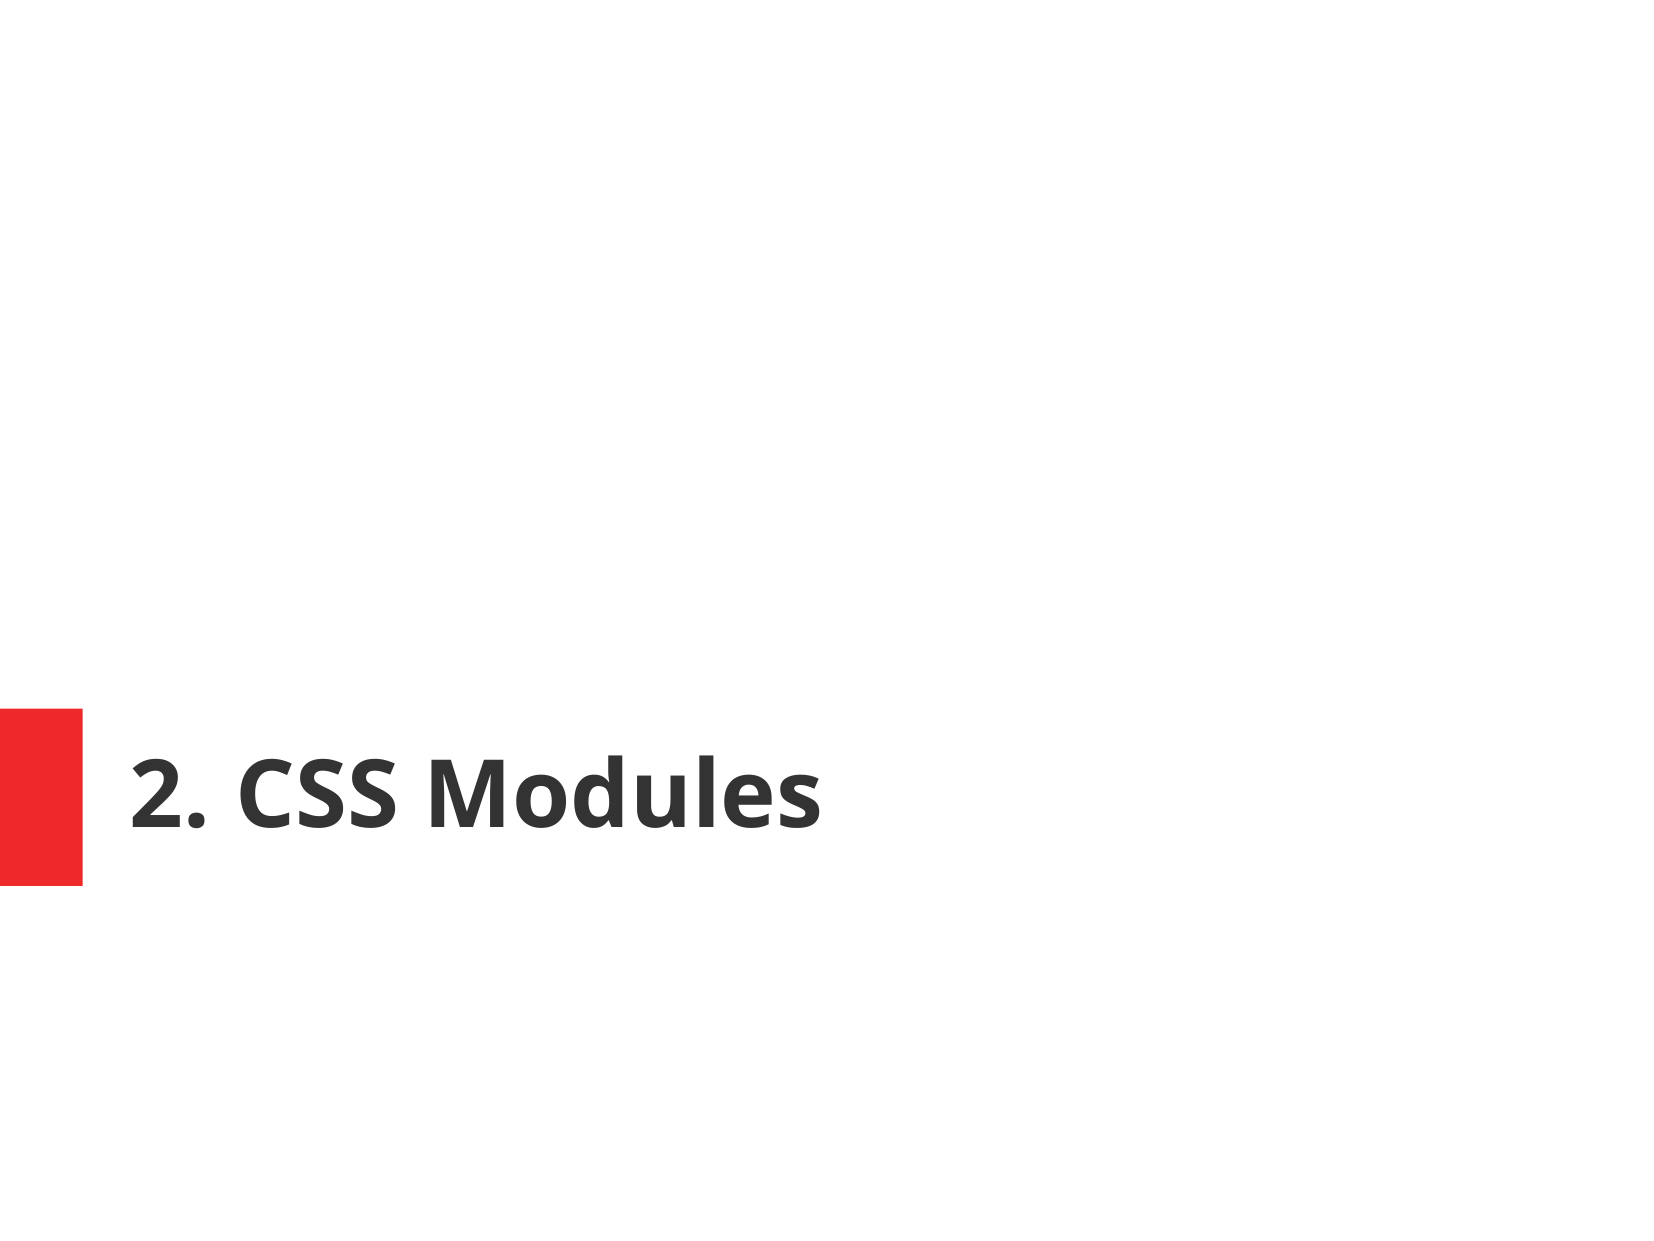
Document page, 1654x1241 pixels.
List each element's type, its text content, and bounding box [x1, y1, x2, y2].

title 2. CSS Modules [129, 663, 1595, 920]
